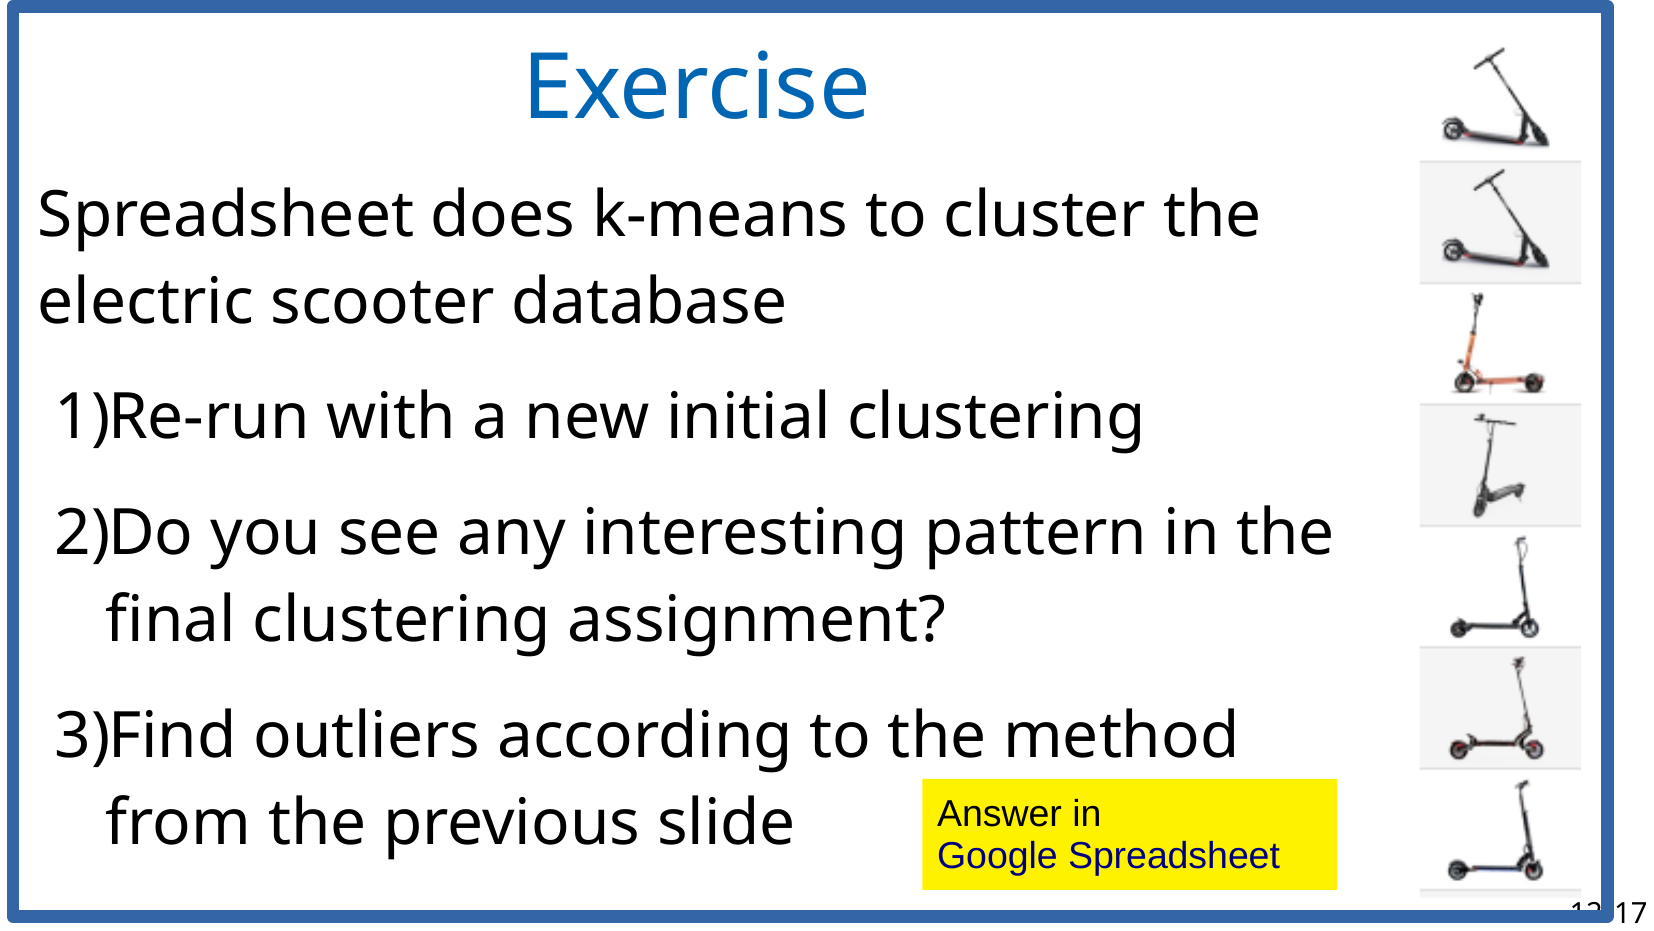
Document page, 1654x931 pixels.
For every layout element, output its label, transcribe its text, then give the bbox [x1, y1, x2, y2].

picture [1419, 43, 1582, 898]
list Spreadsheet does k-means to cluster the electric scooter database Re-run with a new initial clustering Do you see any interesting pattern in the final clustering assignment? Find outliers according to the method from the previous slide [37, 167, 1374, 871]
title Exercise [19, 19, 1376, 147]
text_box Answer in Google Spreadsheet [922, 778, 1337, 890]
